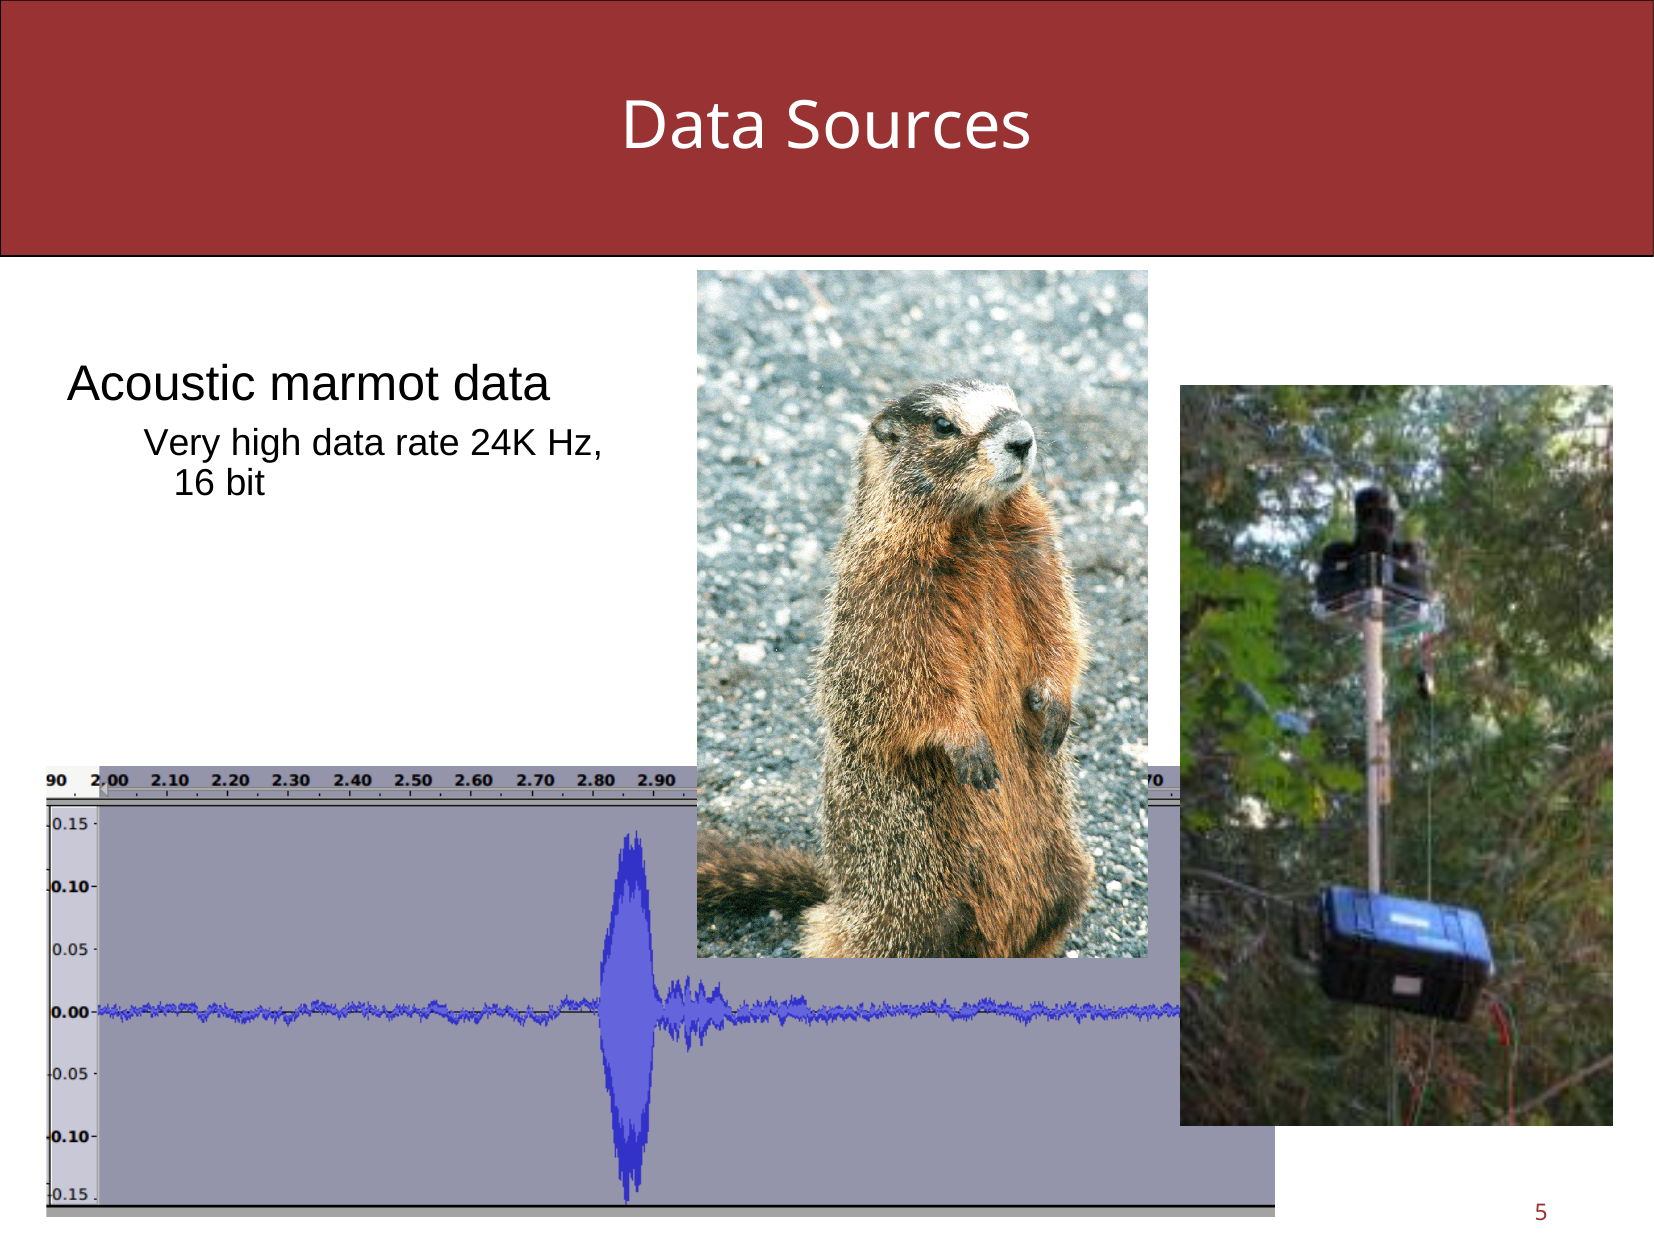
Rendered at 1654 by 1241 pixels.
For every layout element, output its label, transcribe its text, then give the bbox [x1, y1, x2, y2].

list Acoustic marmot data Very high data rate 24K Hz, 16 bit [49, 357, 653, 598]
picture [46, 270, 1613, 1217]
title Data Sources [121, 83, 1534, 162]
